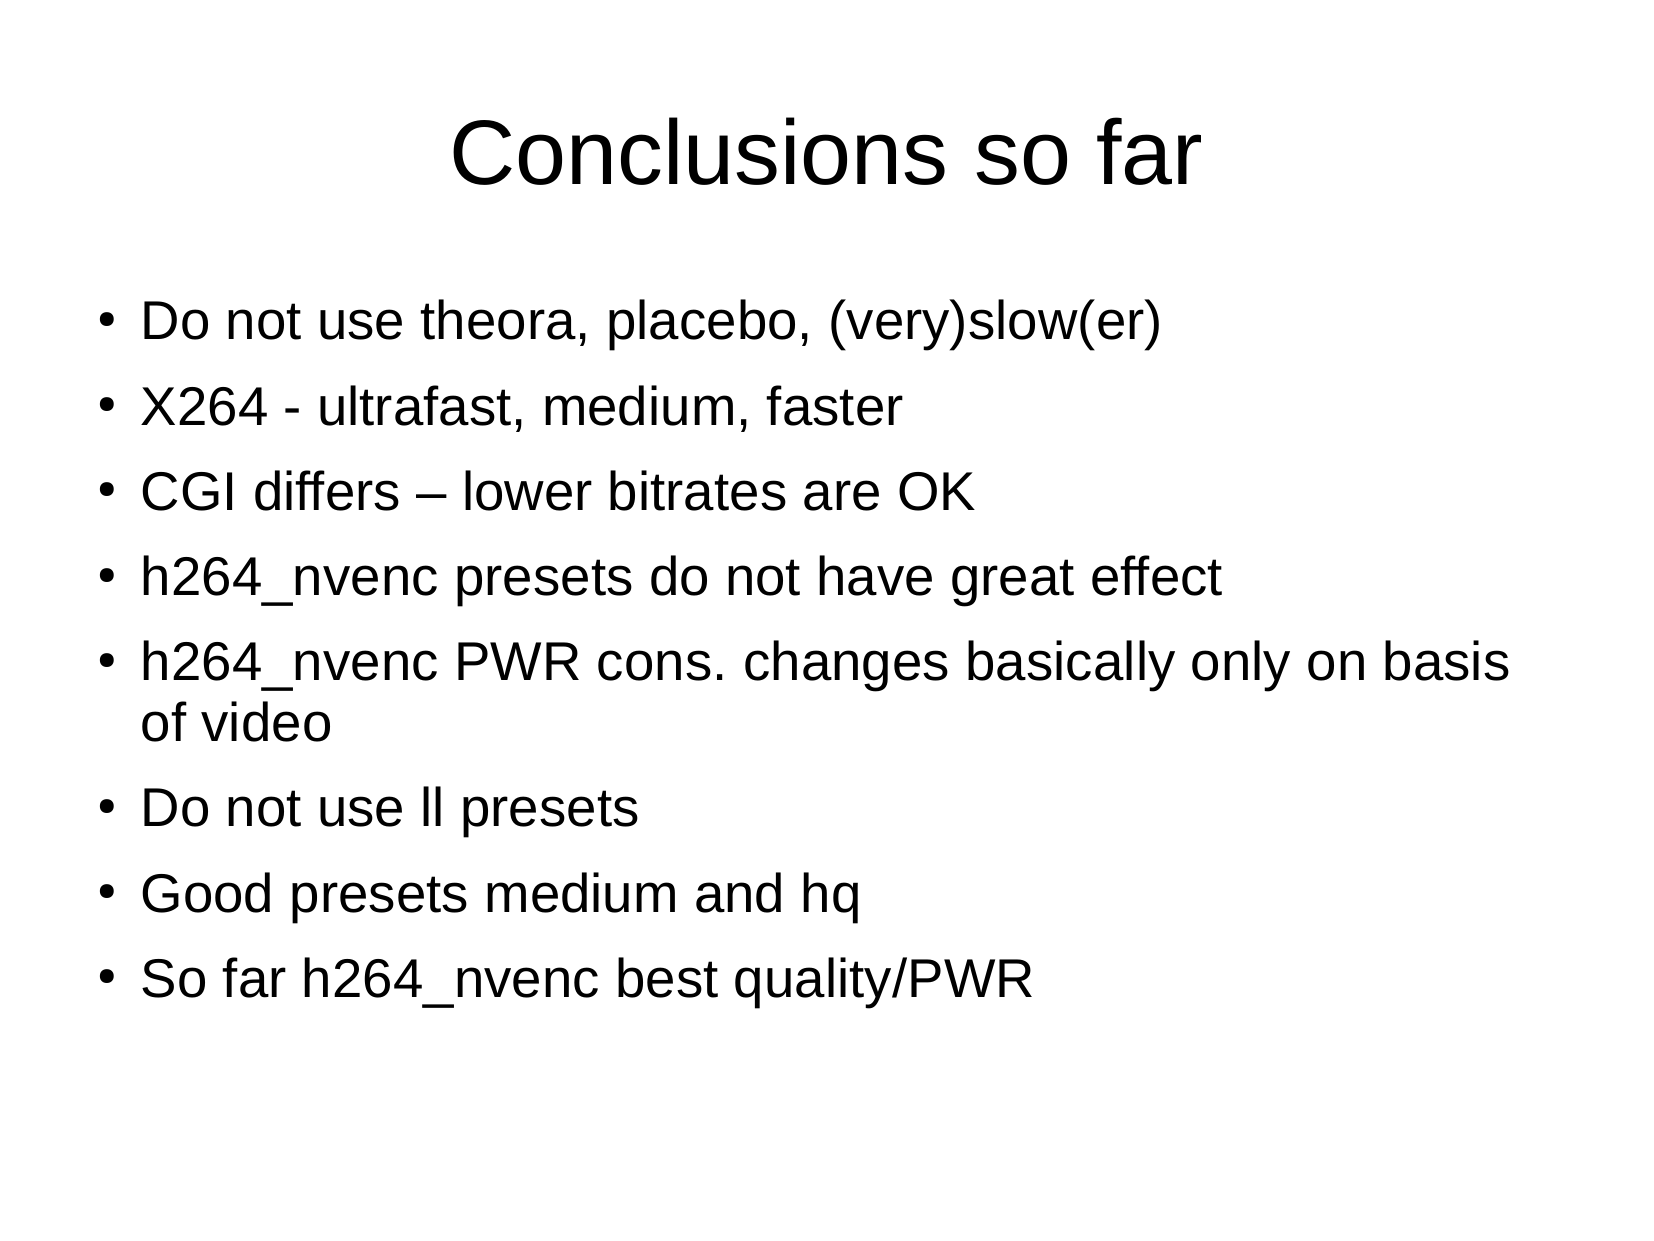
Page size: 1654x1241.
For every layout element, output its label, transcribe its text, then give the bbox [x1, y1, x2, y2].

title Conclusions so far [82, 49, 1571, 257]
list Do not use theora, placebo, (very)slow(er) X264 - ultrafast, medium, faster CGI differs – lower bitrates are OK h264_nvenc presets do not have great effect h264_nvenc PWR cons. changes basically only on basis of video Do not use ll presets Good presets medium and hq So far h264_nvenc best quality/PWR [82, 290, 1571, 1010]
